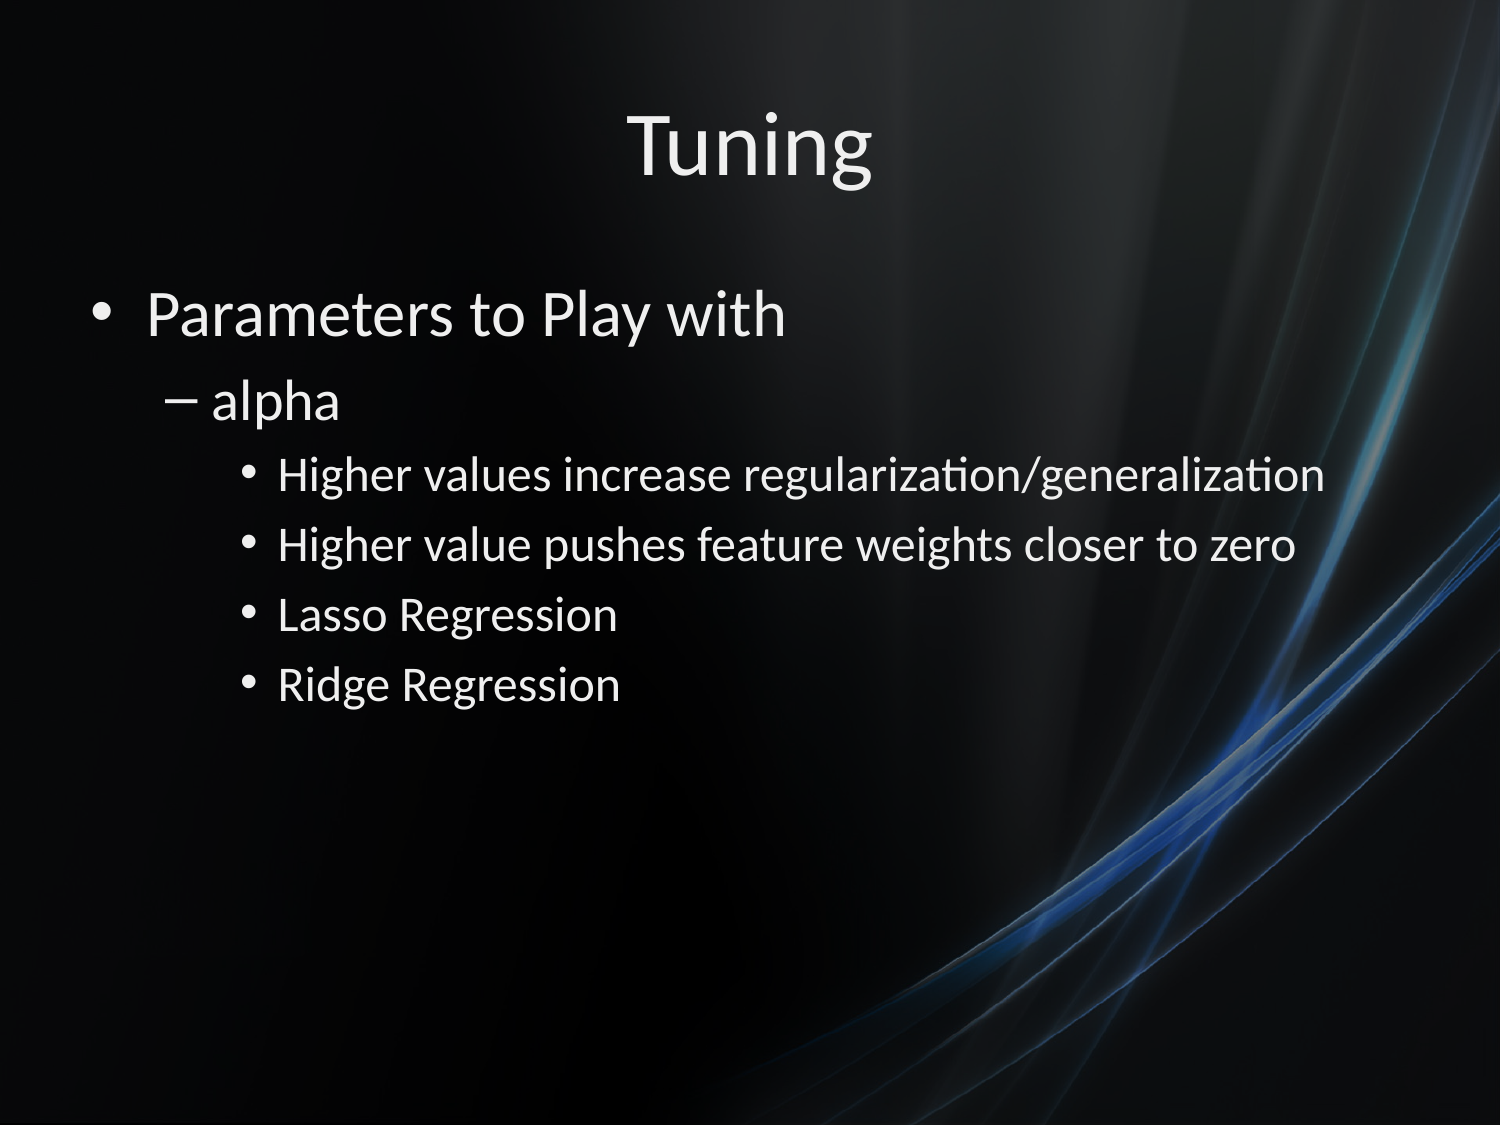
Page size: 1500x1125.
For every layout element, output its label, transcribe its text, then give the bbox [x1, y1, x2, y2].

picture [0, 0, 1500, 1125]
list Parameters to Play with alpha Higher values increase regularization/generalization Higher value pushes feature weights closer to zero Lasso Regression Ridge Regression [75, 262, 1425, 1005]
title Tuning [75, 45, 1425, 233]
